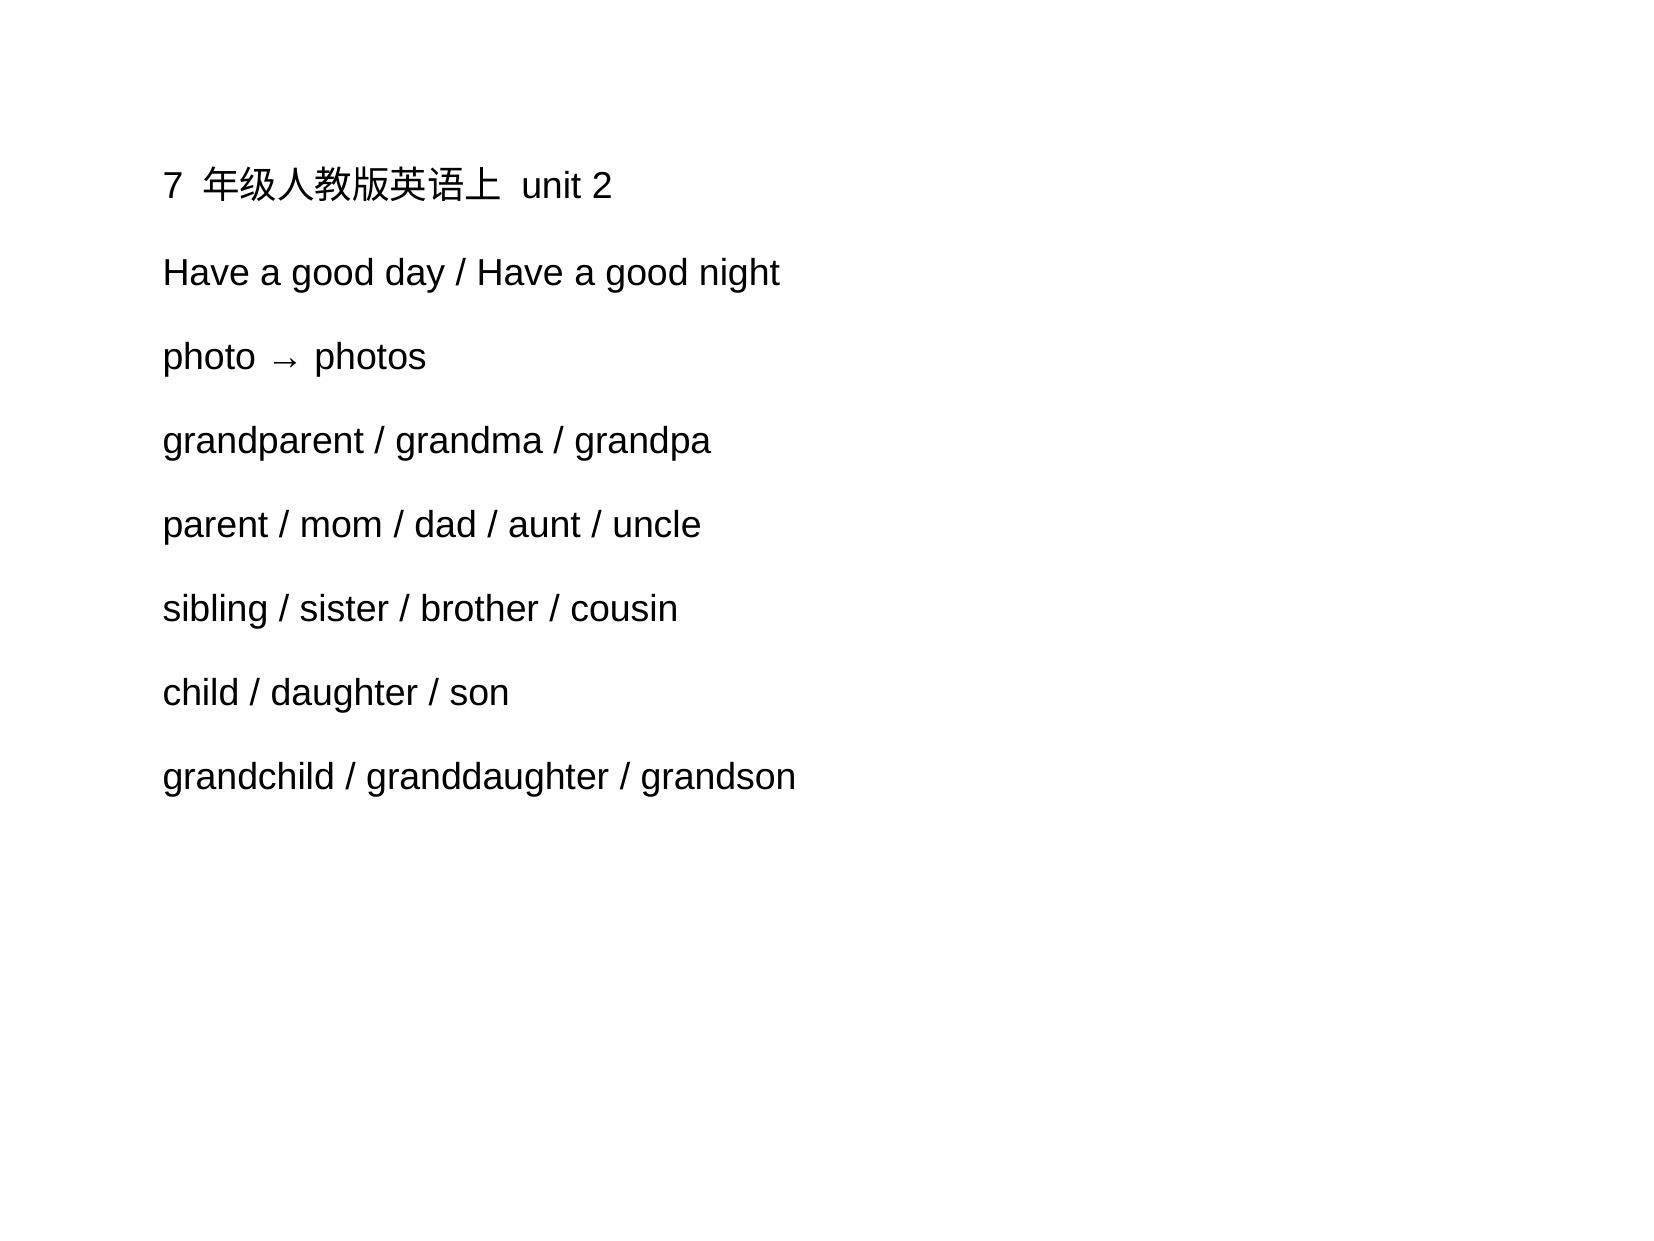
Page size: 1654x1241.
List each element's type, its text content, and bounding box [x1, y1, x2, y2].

text_box 7 年级人教版英语上 unit 2 Have a good day / Have a good night photo → photos grandparent / grandma / grandpa parent / mom / dad / aunt / uncle sibling / sister / brother / cousin child / daughter / son grandchild / granddaughter / grandson [147, 147, 1506, 878]
